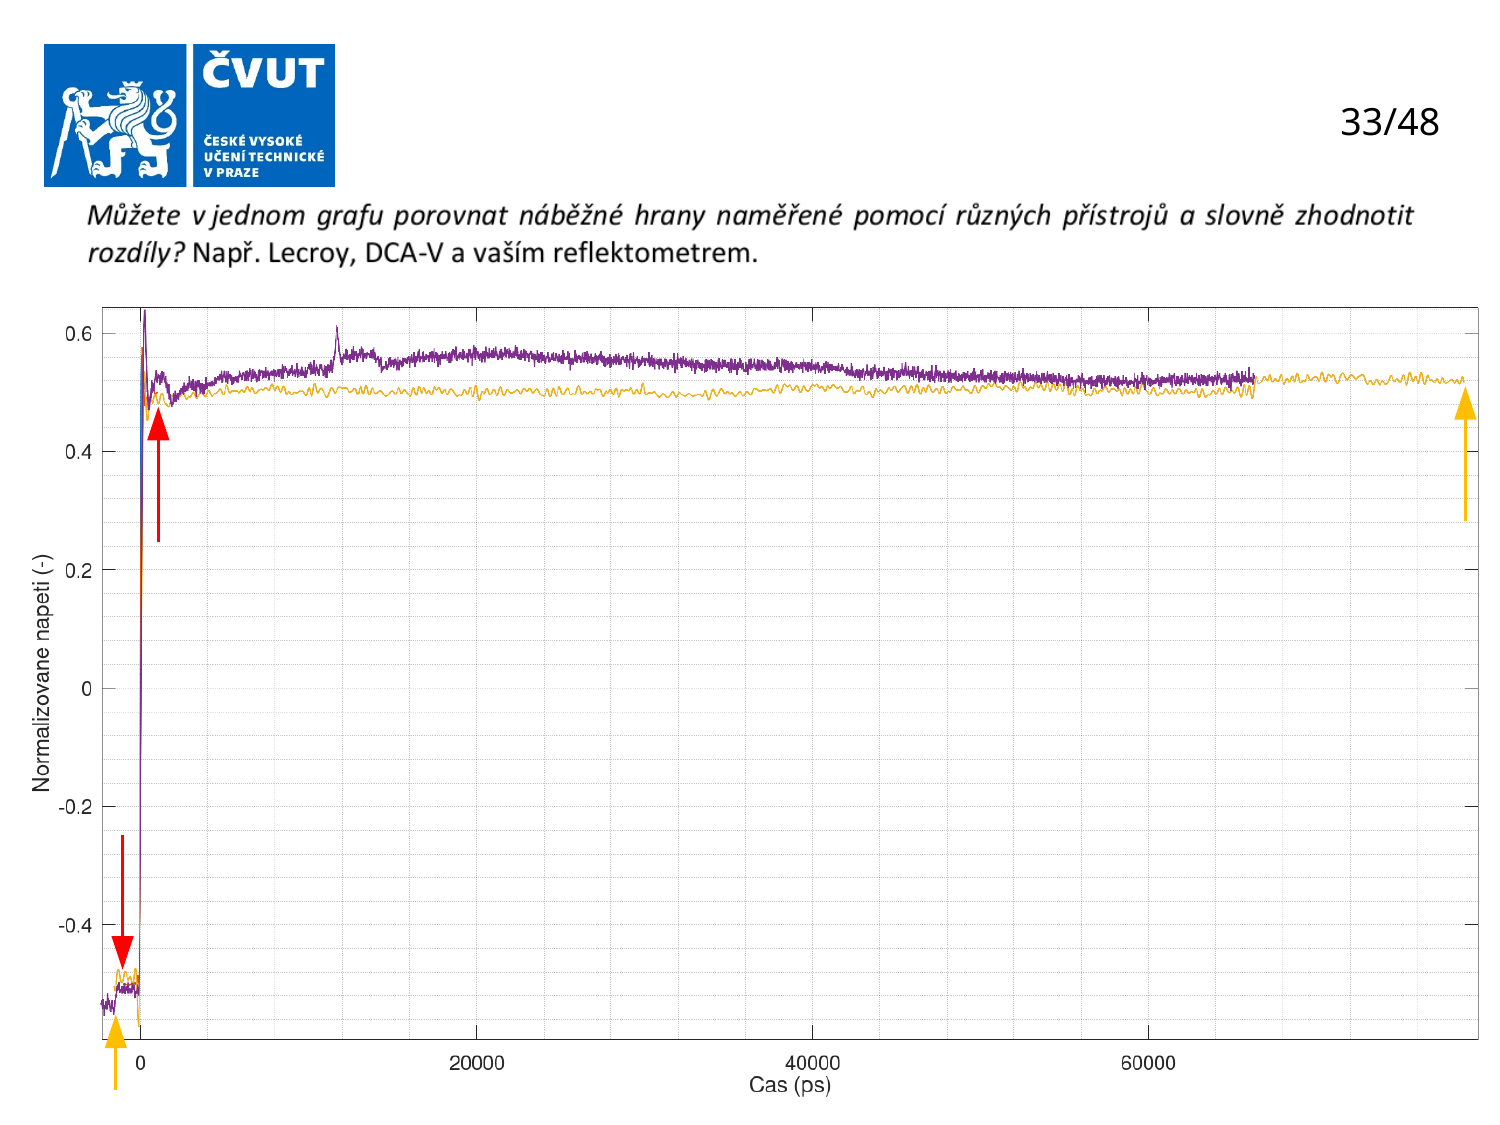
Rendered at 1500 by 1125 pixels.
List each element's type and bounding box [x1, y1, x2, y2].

picture [75, 195, 1426, 275]
picture [17, 297, 1491, 1104]
picture [44, 44, 335, 187]
